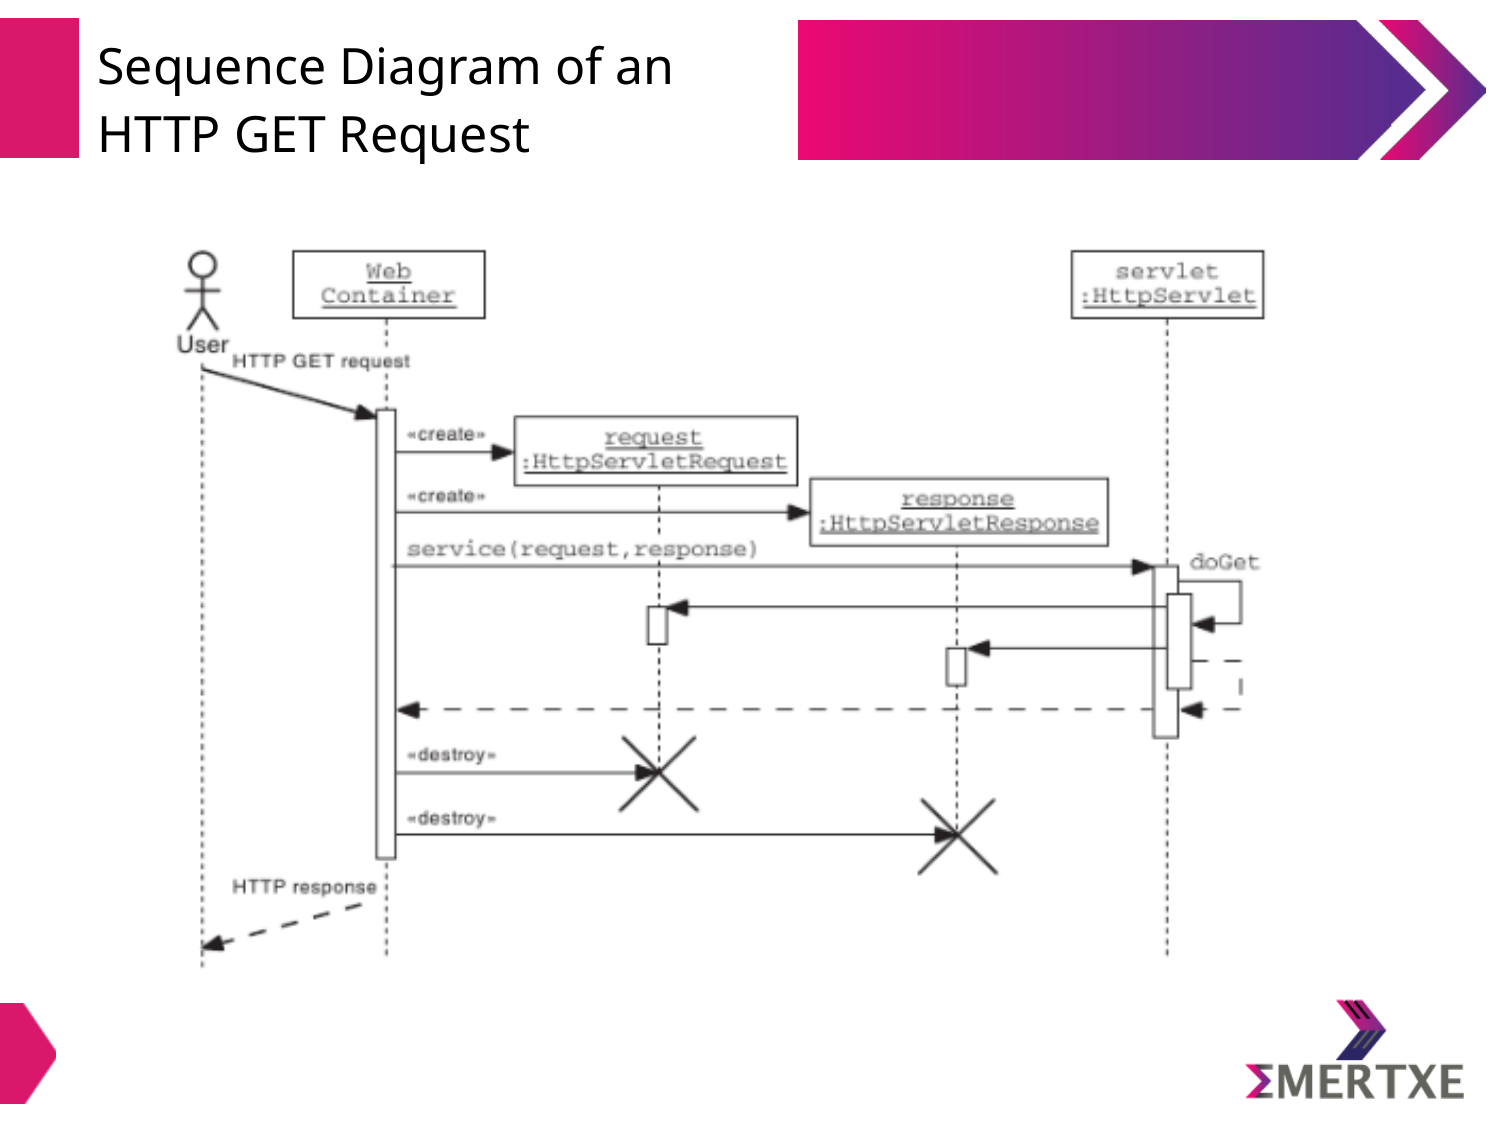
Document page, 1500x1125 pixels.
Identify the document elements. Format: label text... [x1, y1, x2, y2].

text_box Sequence Diagram of an HTTP GET Request [82, 23, 721, 156]
picture [798, 20, 1486, 160]
picture [129, 188, 1465, 1099]
